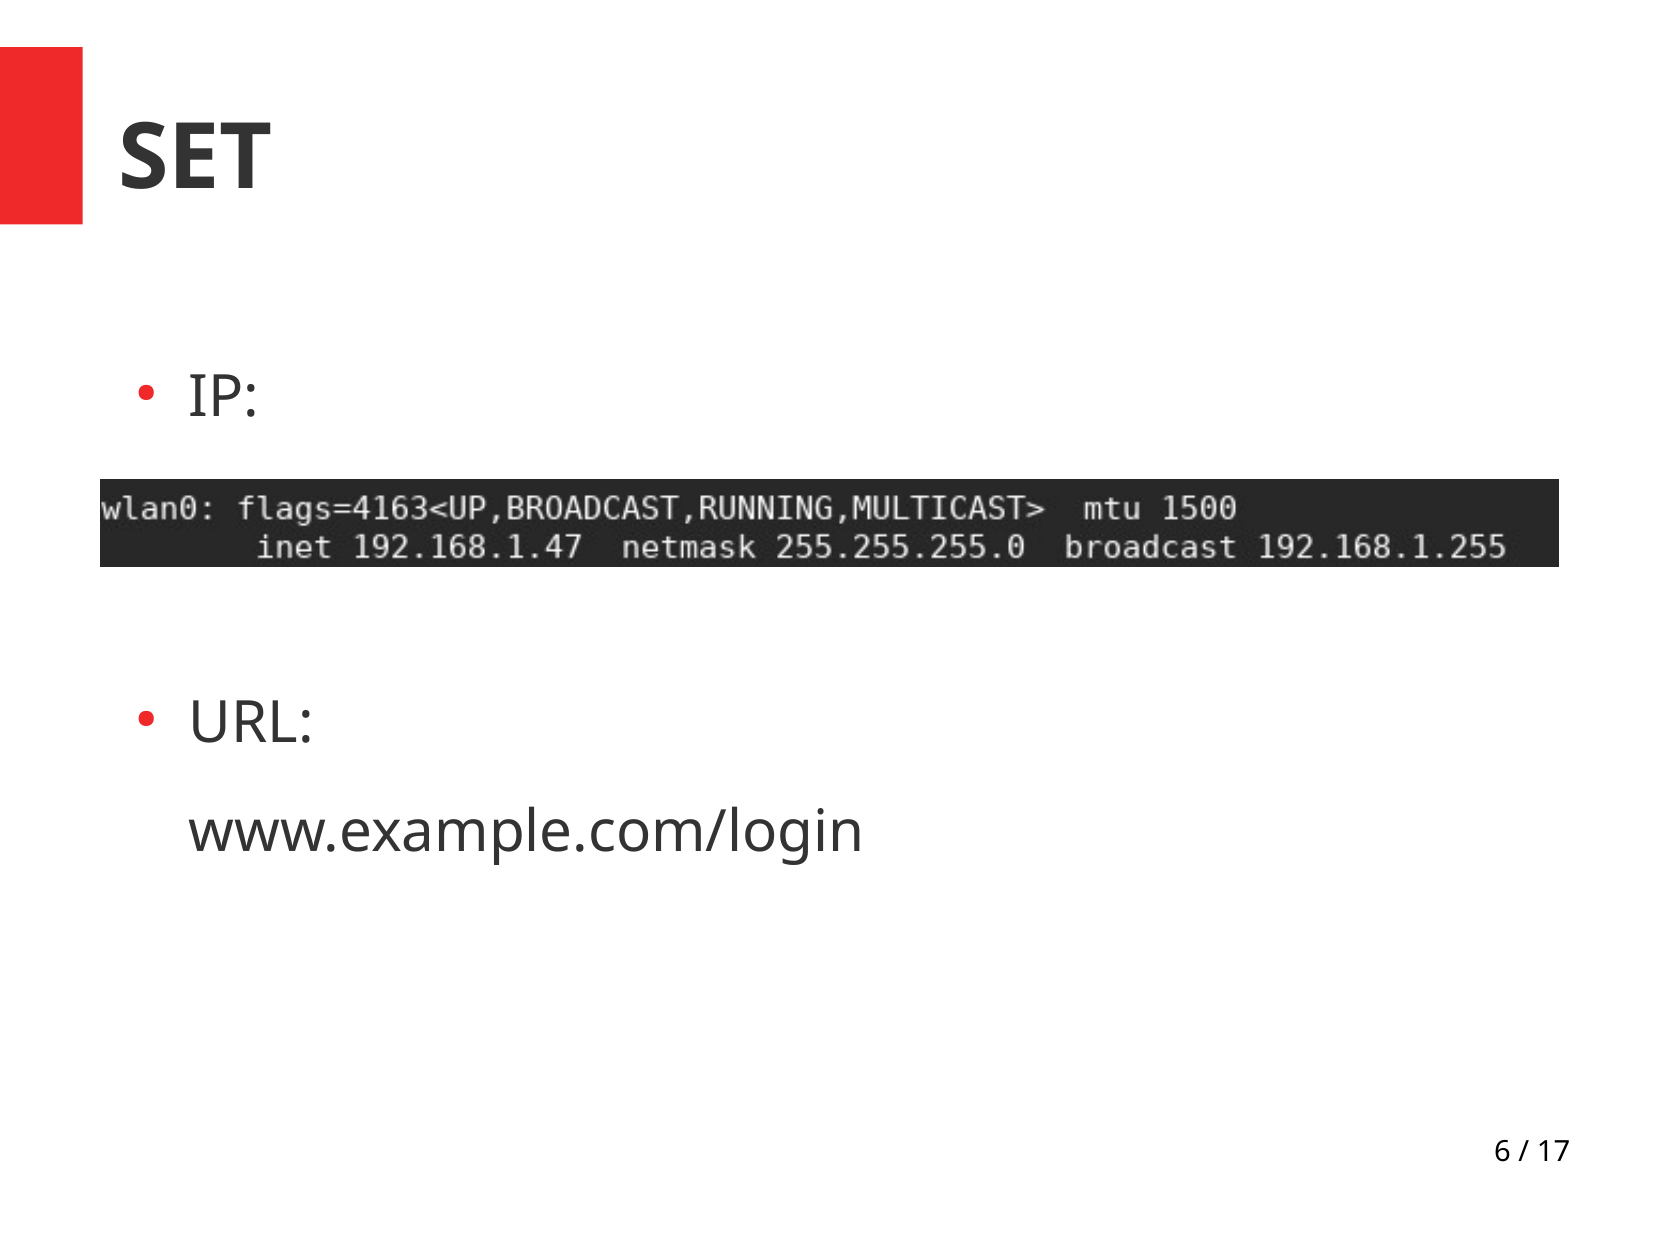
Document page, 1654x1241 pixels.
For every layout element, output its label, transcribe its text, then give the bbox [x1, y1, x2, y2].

list IP: URL: www.example.com/login [118, 568, 1535, 1074]
list IP: URL: www.example.com/login [118, 354, 1535, 479]
picture [100, 479, 1559, 568]
title SET [118, 49, 1571, 257]
